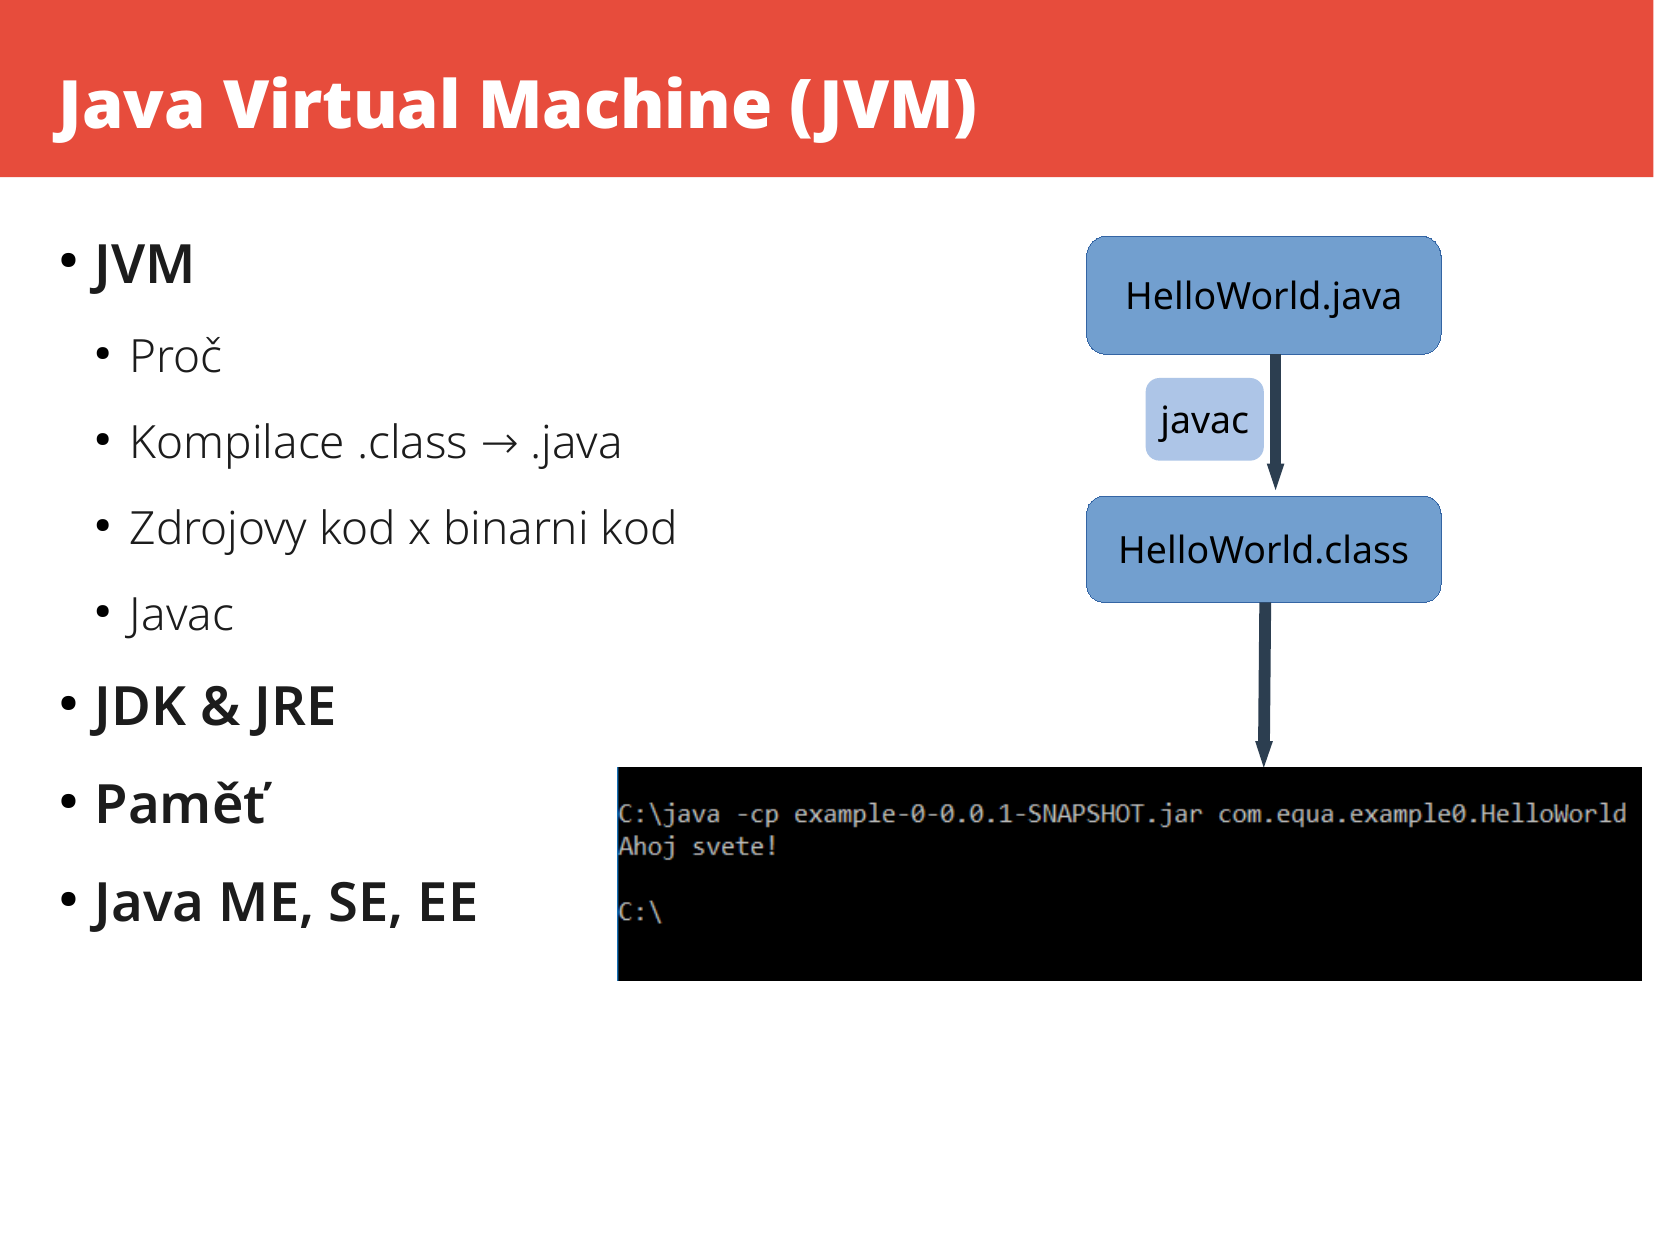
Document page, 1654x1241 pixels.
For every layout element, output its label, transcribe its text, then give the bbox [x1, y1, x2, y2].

text_box javac [1145, 377, 1264, 461]
text_box HelloWorld.java [1086, 236, 1442, 355]
list JVM Proč Kompilace .class → .java Zdrojovy kod x binarni kod Javac JDK & JRE Paměť Java ME, SE, EE [59, 225, 1593, 1183]
text_box HelloWorld.class [1086, 496, 1442, 603]
picture [617, 767, 1642, 981]
title Java Virtual Machine (JVM) [59, 0, 1595, 148]
